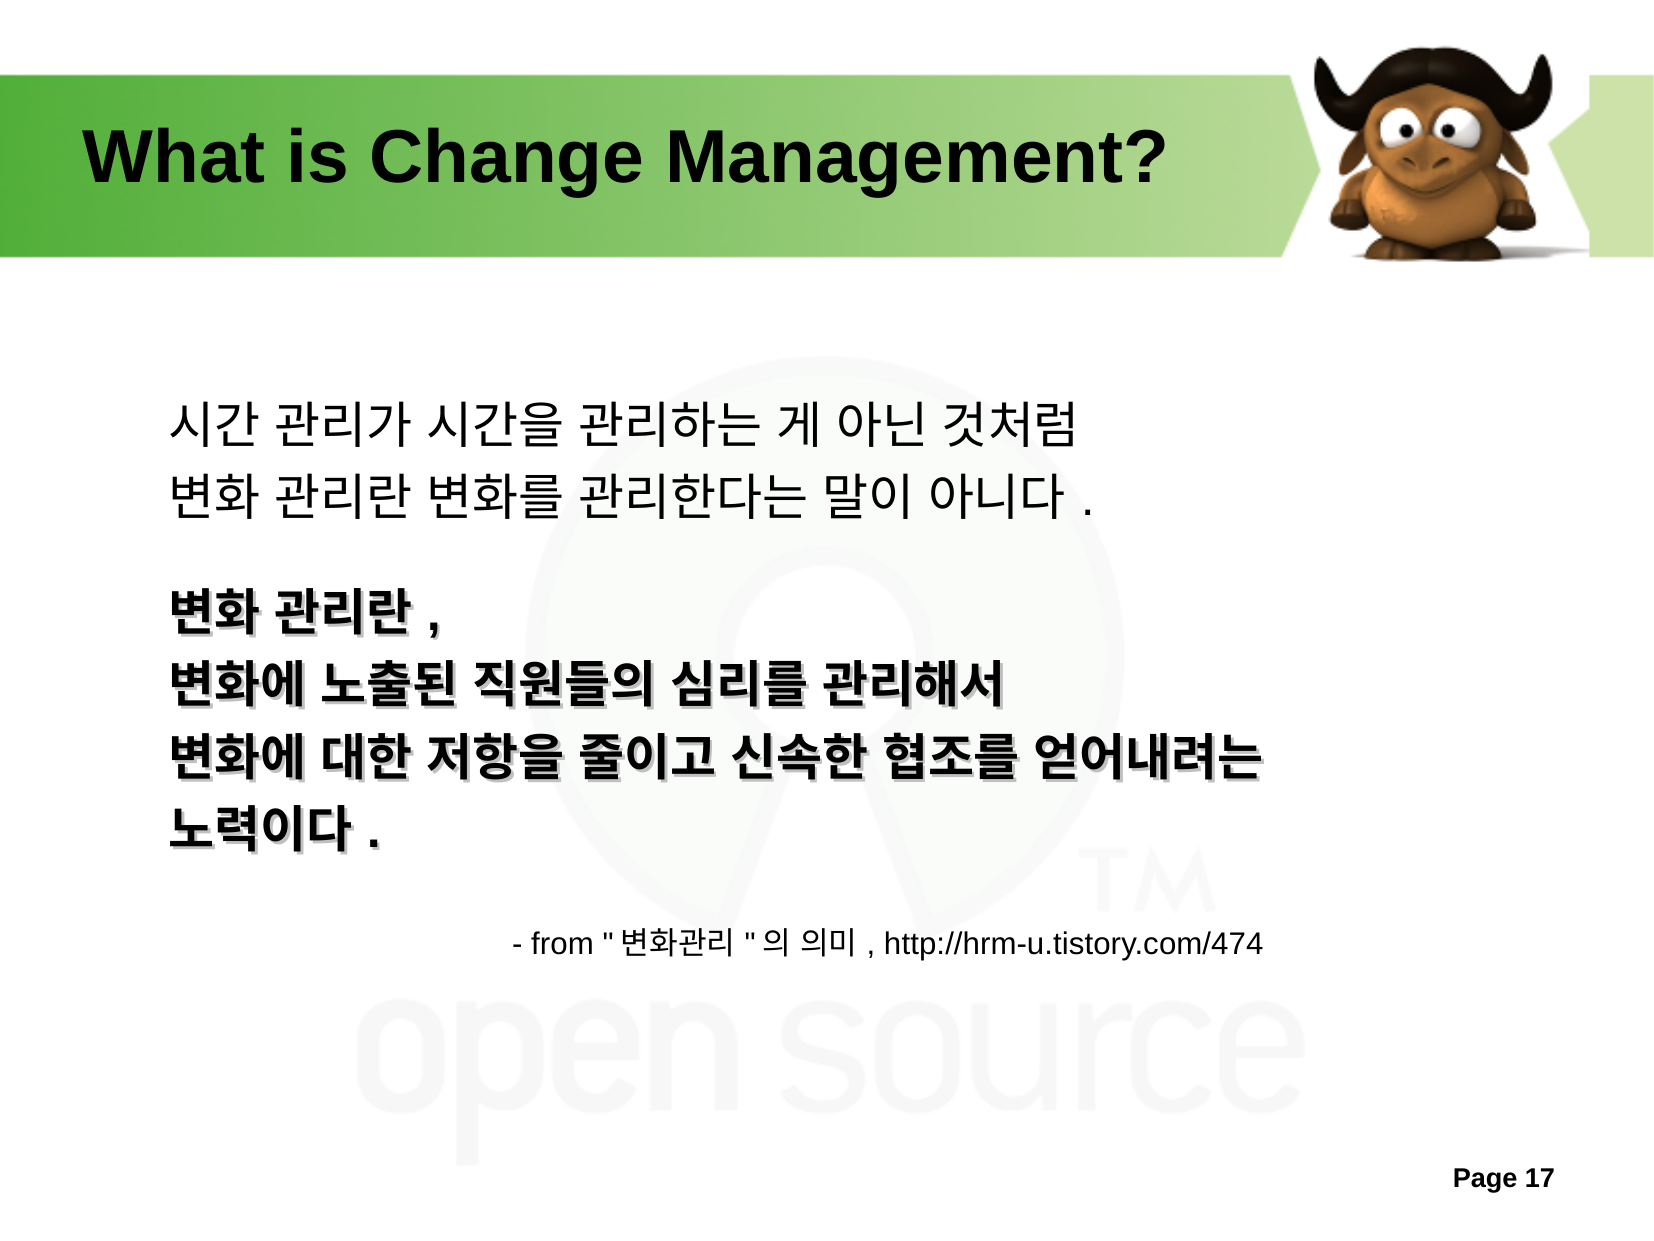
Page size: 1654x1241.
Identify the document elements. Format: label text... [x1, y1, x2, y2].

picture [0, 0, 1654, 1241]
text_box 시간 관리가 시간을 관리하는 게 아닌 것처럼 변화 관리란 변화를 관리한다는 말이 아니다. 변화 관리란, 변화에 노출된 직원들의 심리를 관리해서 변화에 대한 저항을 줄이고 신속한 협조를 얻어내려는 노력이다. - from "변화관리"의 의미, http://hrm-u.tistory.com/474 [153, 377, 1418, 1075]
title What is Change Management? [82, 49, 1571, 257]
